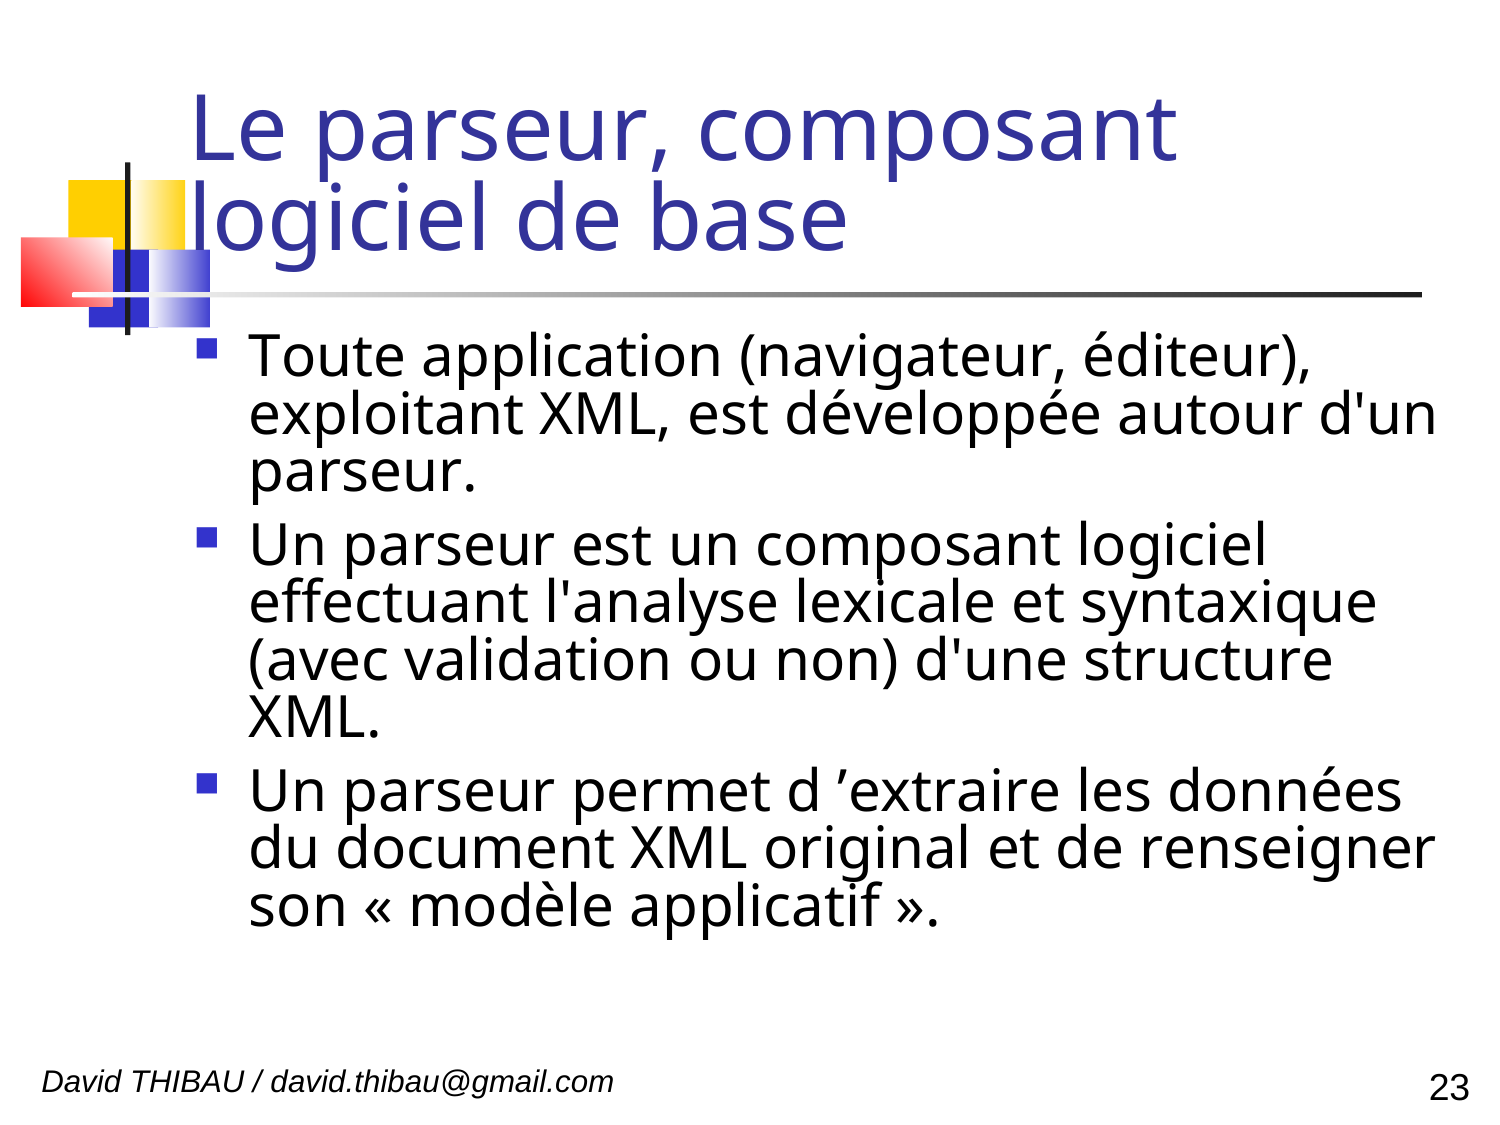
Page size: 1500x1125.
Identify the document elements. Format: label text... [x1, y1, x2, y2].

title Le parseur, composant logiciel de base [188, 82, 1467, 275]
list Toute application (navigateur, éditeur), exploitant XML, est développée autour d'un parseur. Un parseur est un composant logiciel effectuant l'analyse lexicale et syntaxique (avec validation ou non) d'une structure XML. Un parseur permet d ’extraire les données du document XML original et de renseigner son « modèle applicatif ». [193, 330, 1469, 1047]
